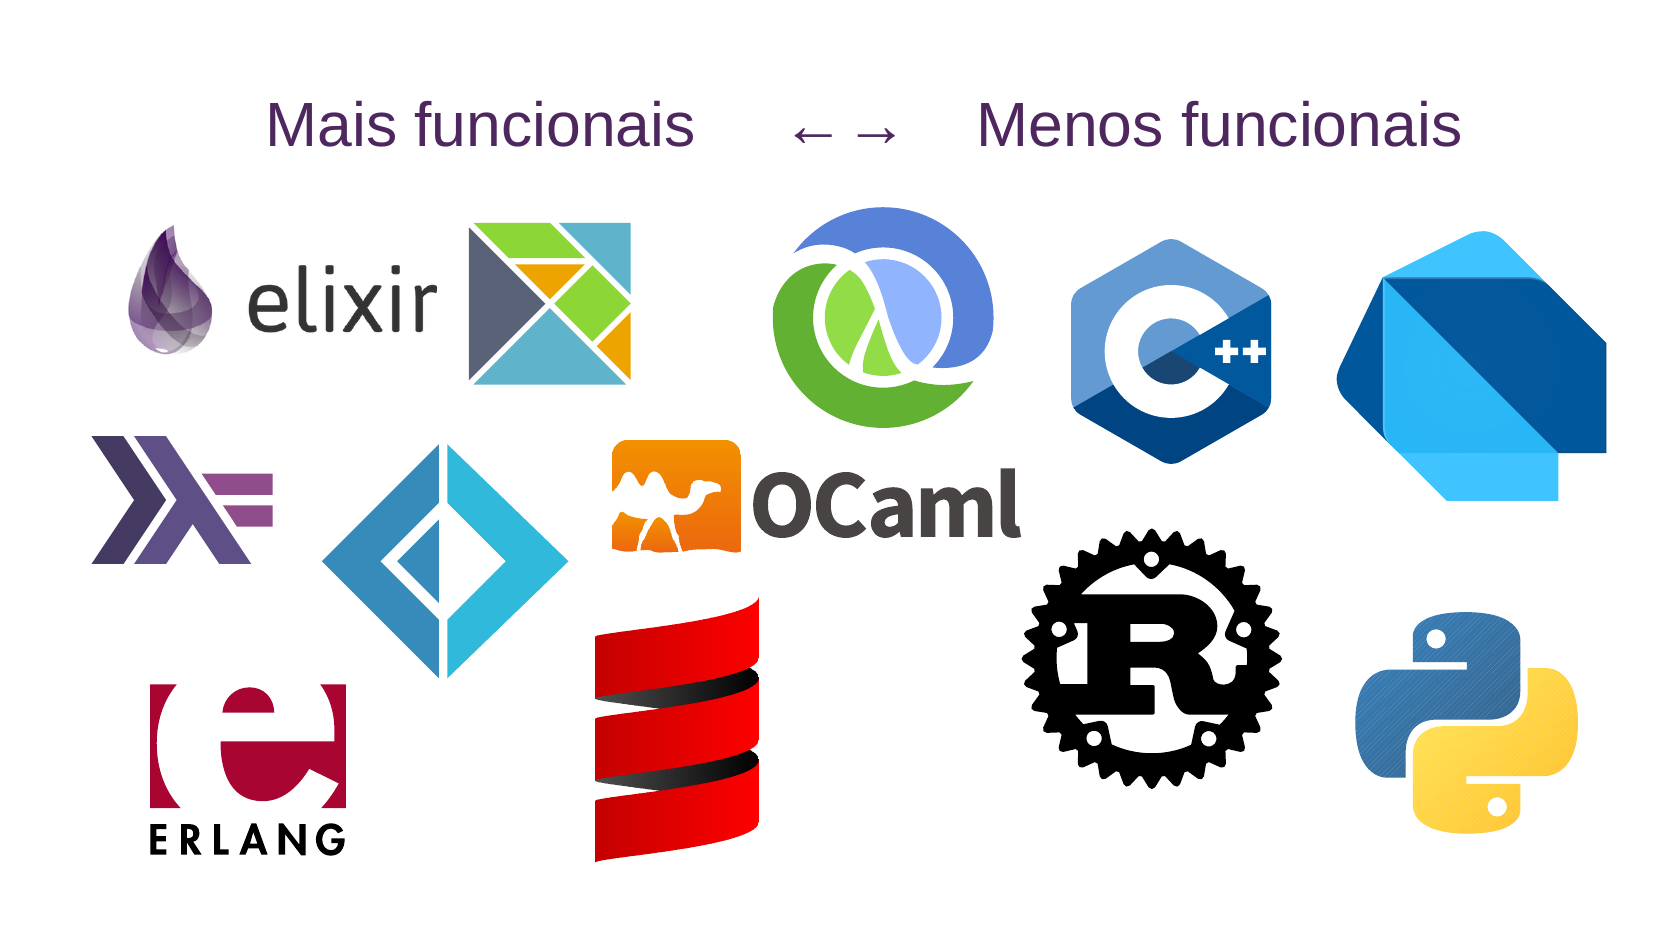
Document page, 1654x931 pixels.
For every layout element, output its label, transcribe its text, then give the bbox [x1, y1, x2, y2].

picture [468, 222, 631, 385]
picture [144, 443, 569, 862]
picture [128, 225, 437, 355]
title Mais funcionais ←→ Menos funcionais [82, 37, 1571, 193]
picture [1071, 238, 1272, 465]
picture [611, 195, 1283, 790]
picture [594, 595, 760, 863]
picture [91, 435, 273, 565]
picture [1354, 611, 1579, 835]
picture [1336, 230, 1607, 502]
